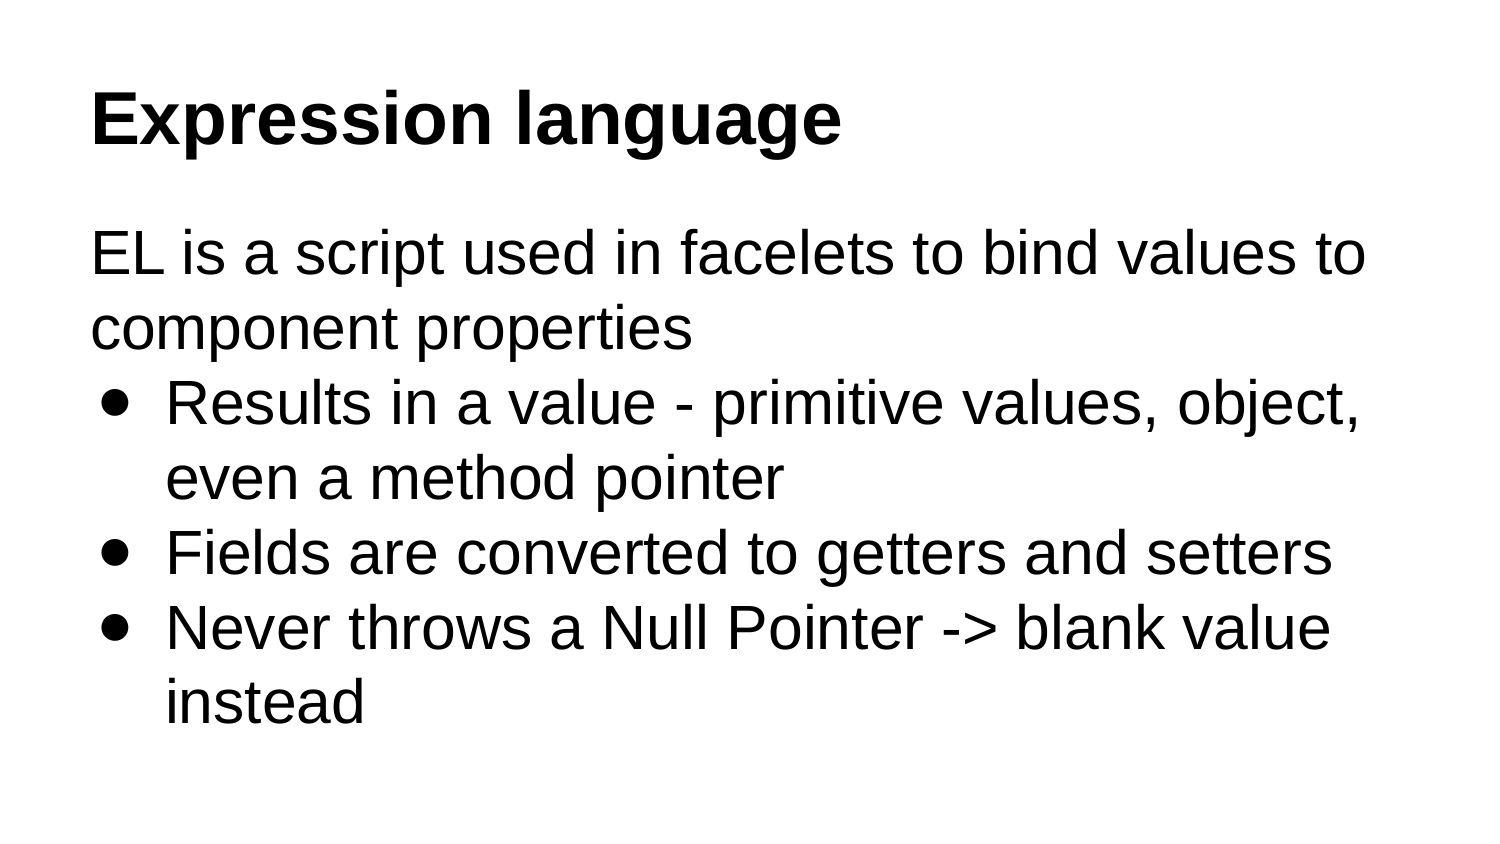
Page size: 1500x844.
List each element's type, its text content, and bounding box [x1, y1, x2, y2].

list EL is a script used in facelets to bind values to component properties Results in a value - primitive values, object, even a method pointer Fields are converted to getters and setters Never throws a Null Pointer -> blank value instead [75, 196, 1425, 808]
title Expression language [75, 33, 1425, 175]
